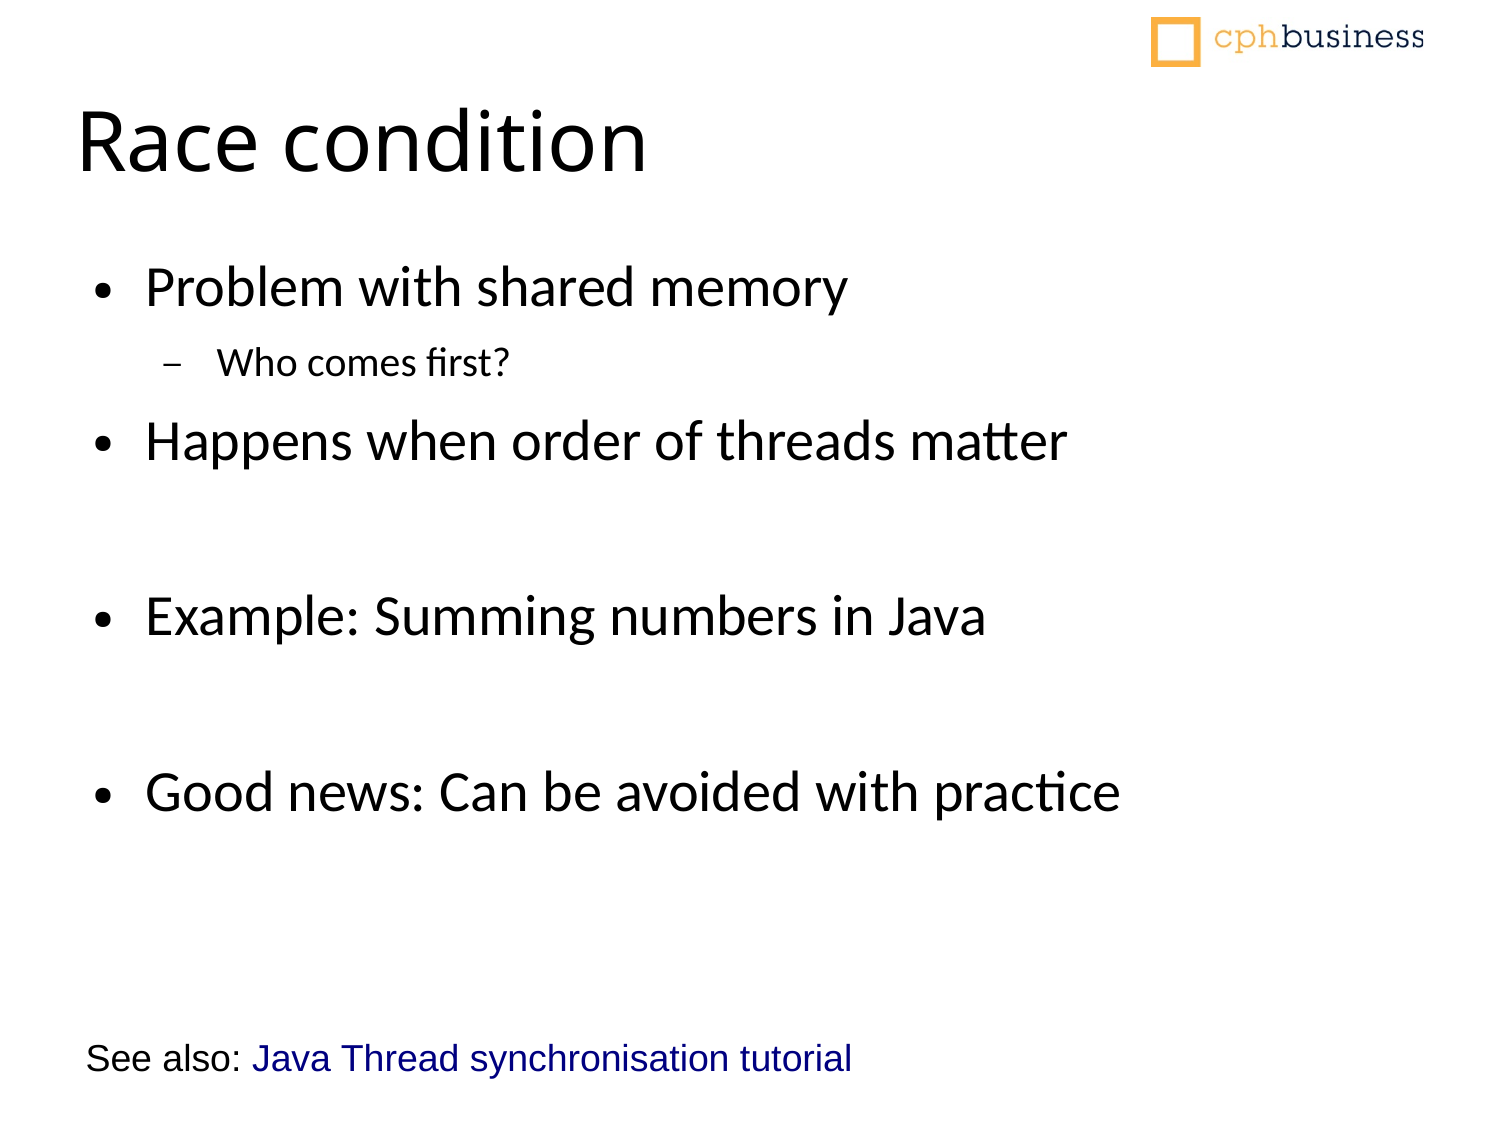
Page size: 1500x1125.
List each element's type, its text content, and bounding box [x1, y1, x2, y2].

title Race condition [75, 44, 1425, 233]
text_box See also: Java Thread synchronisation tutorial [70, 1029, 1418, 1087]
list Problem with shared memory Who comes first? Happens when order of threads matter Example: Summing numbers in Java Good news: Can be avoided with practice [75, 263, 1425, 916]
picture [1151, 17, 1424, 44]
